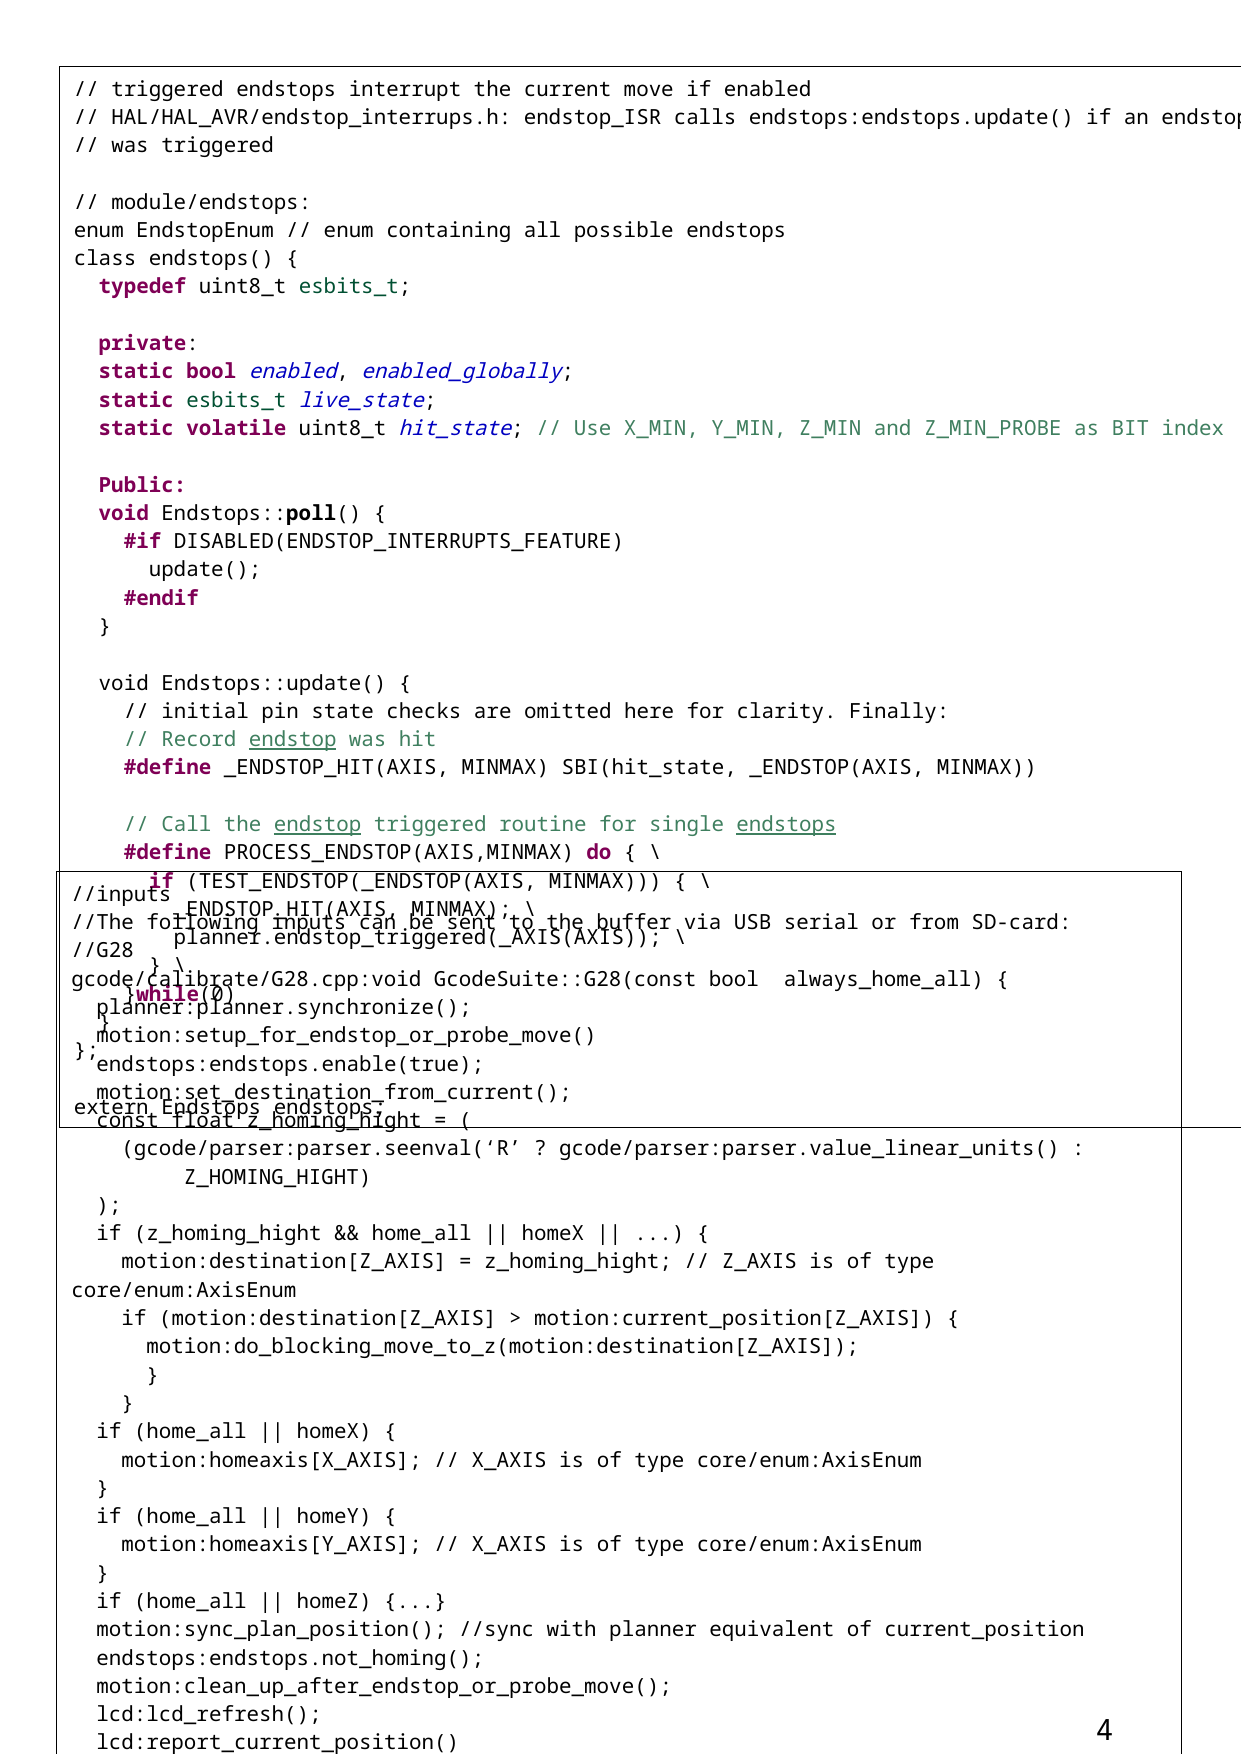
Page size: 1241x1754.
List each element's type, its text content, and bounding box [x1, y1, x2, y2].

text_box // triggered endstops interrupt the current move if enabled // HAL/HAL_AVR/endstop_interrups.h: endstop_ISR calls endstops:endstops.update() if an endstop // was triggered // module/endstops: enum EndstopEnum // enum containing all possible endstops class endstops() { typedef uint8_t esbits_t; private: static bool enabled, enabled_globally; static esbits_t live_state; static volatile uint8_t hit_state; // Use X_MIN, Y_MIN, Z_MIN and Z_MIN_PROBE as BIT index Public: void Endstops::poll() { #if DISABLED(ENDSTOP_INTERRUPTS_FEATURE) update(); #endif } void Endstops::update() { // initial pin state checks are omitted here for clarity. Finally: // Record endstop was hit #define _ENDSTOP_HIT(AXIS, MINMAX) SBI(hit_state, _ENDSTOP(AXIS, MINMAX)) // Call the endstop triggered routine for single endstops #define PROCESS_ENDSTOP(AXIS,MINMAX) do { \ if (TEST_ENDSTOP(_ENDSTOP(AXIS, MINMAX))) { \ _ENDSTOP_HIT(AXIS, MINMAX); \ planner.endstop_triggered(_AXIS(AXIS)); \ } \ }while(0) } }; extern Endstops endstops; [59, 66, 1182, 849]
text_box //inputs //The following inputs can be sent to the buffer via USB serial or from SD-card: //G28 gcode/calibrate/G28.cpp:void GcodeSuite::G28(const bool always_home_all) { planner:planner.synchronize(); motion:setup_for_endstop_or_probe_move() endstops:endstops.enable(true); motion:set_destination_from_current(); const float z_homing_hight = ( (gcode/parser:parser.seenval(‘R’ ? gcode/parser:parser.value_linear_units() : Z_HOMING_HIGHT) ); if (z_homing_hight && home_all || homeX || ...) { motion:destination[Z_AXIS] = z_homing_hight; // Z_AXIS is of type core/enum:AxisEnum if (motion:destination[Z_AXIS] > motion:current_position[Z_AXIS]) { motion:do_blocking_move_to_z(motion:destination[Z_AXIS]); } } if (home_all || homeX) { motion:homeaxis[X_AXIS]; // X_AXIS is of type core/enum:AxisEnum } if (home_all || homeY) { motion:homeaxis[Y_AXIS]; // X_AXIS is of type core/enum:AxisEnum } if (home_all || homeZ) {...} motion:sync_plan_position(); //sync with planner equivalent of current_position endstops:endstops.not_homing(); motion:clean_up_after_endstop_or_probe_move(); lcd:lcd_refresh(); lcd:report_current_position() } //G0 or G1 gcode/motion/G0_G1.cpp: extern float destination[XYZE] gcode/motion/G0_G1.cpp:void GcodeSuite::G0_G1() { if (is_running()) { motion:get_destination_from_command(); motion:prepare_move_to_destination(); } [56, 871, 1182, 1695]
text_box <Foliennummer> [1081, 1701, 1241, 1746]
